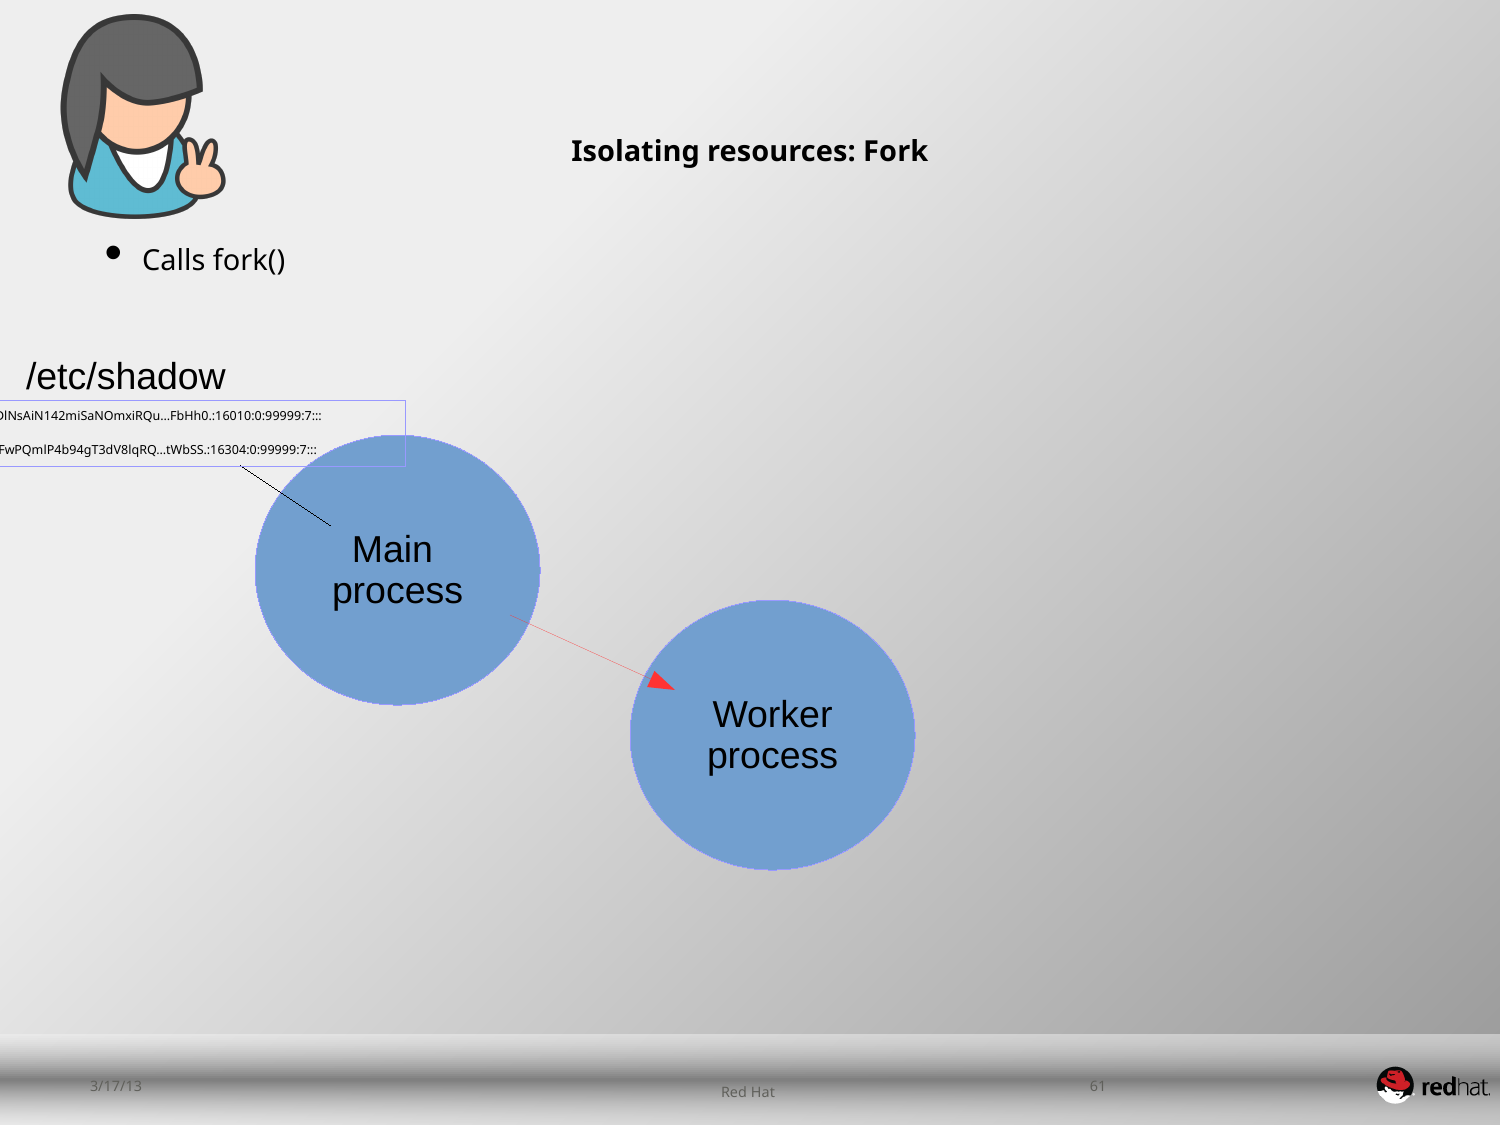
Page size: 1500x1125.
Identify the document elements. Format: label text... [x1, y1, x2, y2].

footer Red Hat [300, 1065, 1200, 1110]
picture [1364, 1057, 1500, 1110]
slide_number 3/17/13 [75, 1051, 425, 1112]
text_box user1:$6$Gxs0we66$WQer.DlNsAiN142miSaNOmxiRQu...FbHh0.:16010:0:99999:7::: ods:!!:16163:::::: user2:!!$6$ZbBKCqf8$EAM5FwPQmlP4b94gT3dV8lqRQ...tWbSS.:16304:0:99999:7::: [0, 400, 406, 466]
text_box Worker process [630, 600, 916, 871]
title Isolating resources: Fork [226, 22, 1426, 188]
slide_number <number> [1074, 1051, 1337, 1112]
list Calls fork() [74, 209, 1425, 1012]
picture [60, 14, 226, 219]
text_box /etc/shadow [11, 348, 241, 406]
